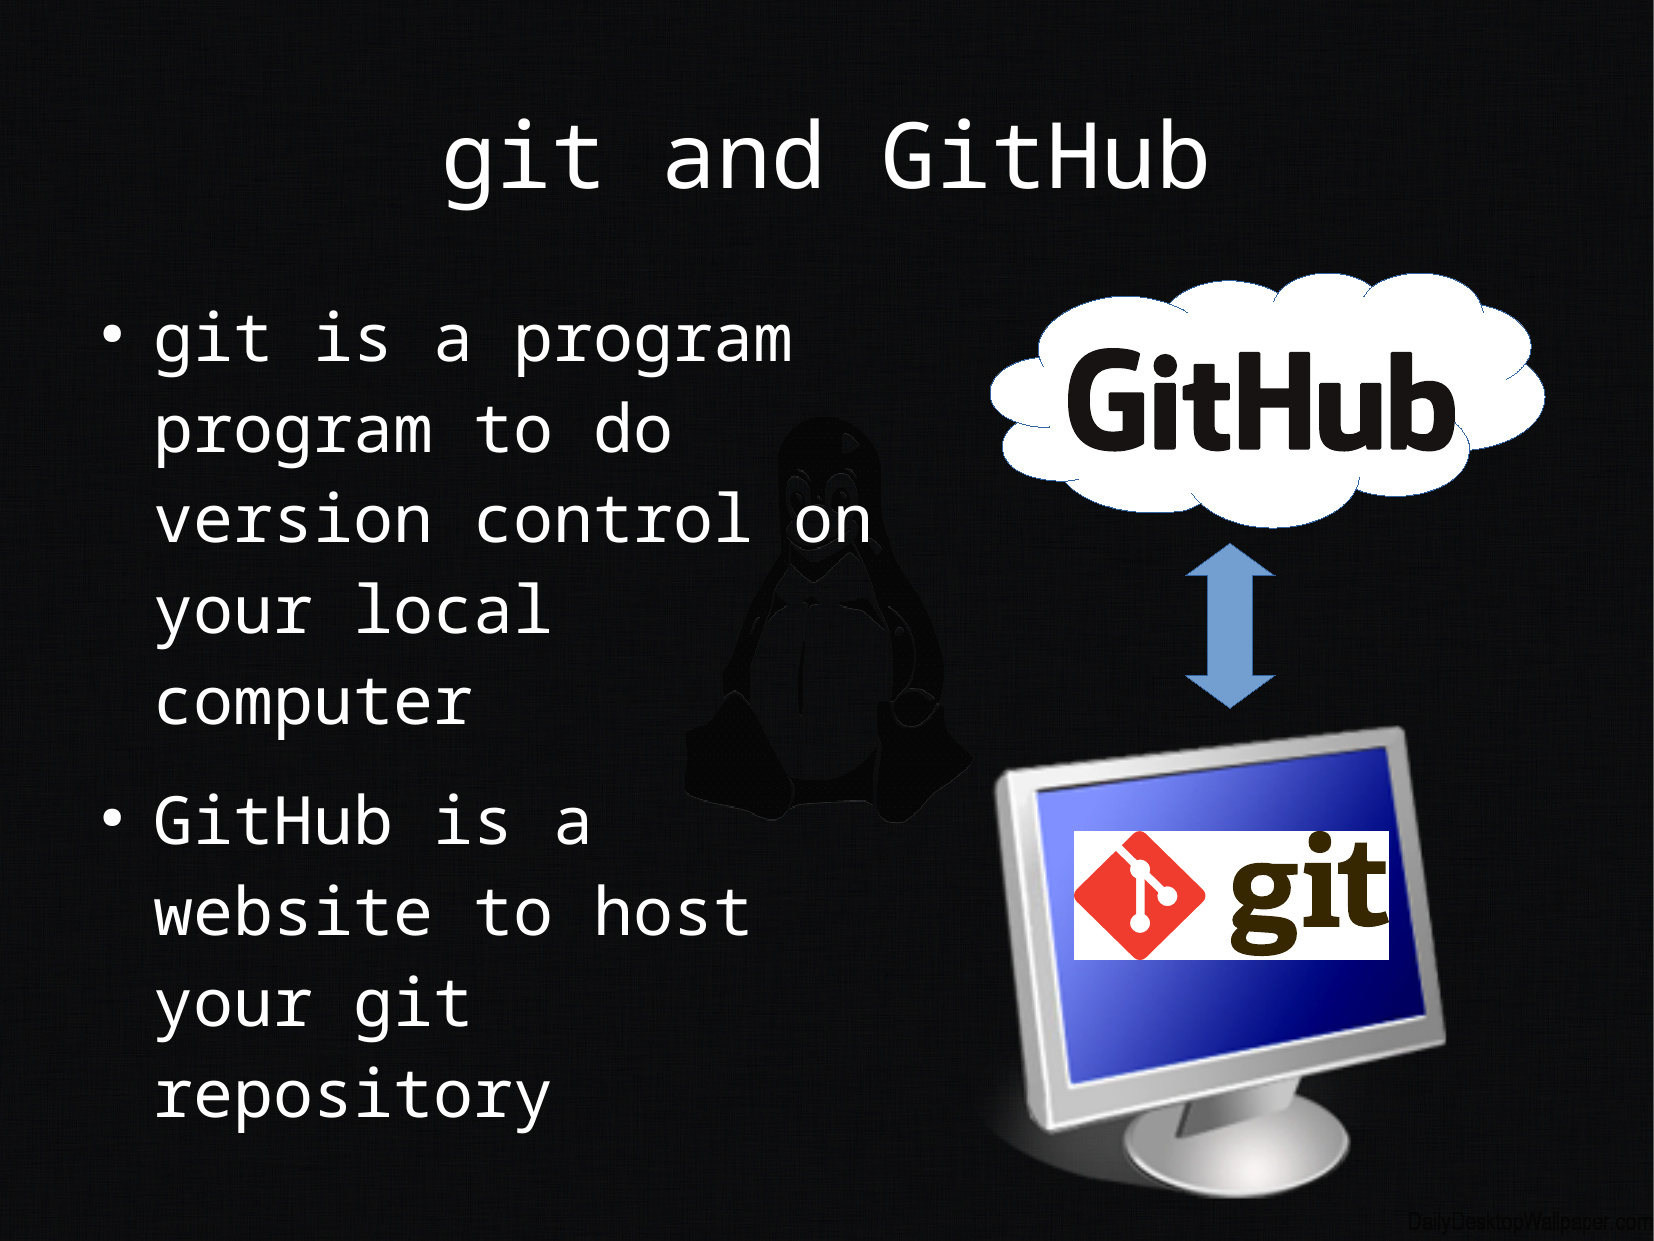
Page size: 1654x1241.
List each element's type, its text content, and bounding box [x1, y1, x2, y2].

text_box [1185, 543, 1276, 709]
title git and GitHub [82, 49, 1571, 257]
text_box [990, 273, 1546, 529]
picture [0, 0, 1654, 1241]
list git is a program program to do version control on your local computer GitHub is a website to host your git repository [82, 290, 901, 1141]
